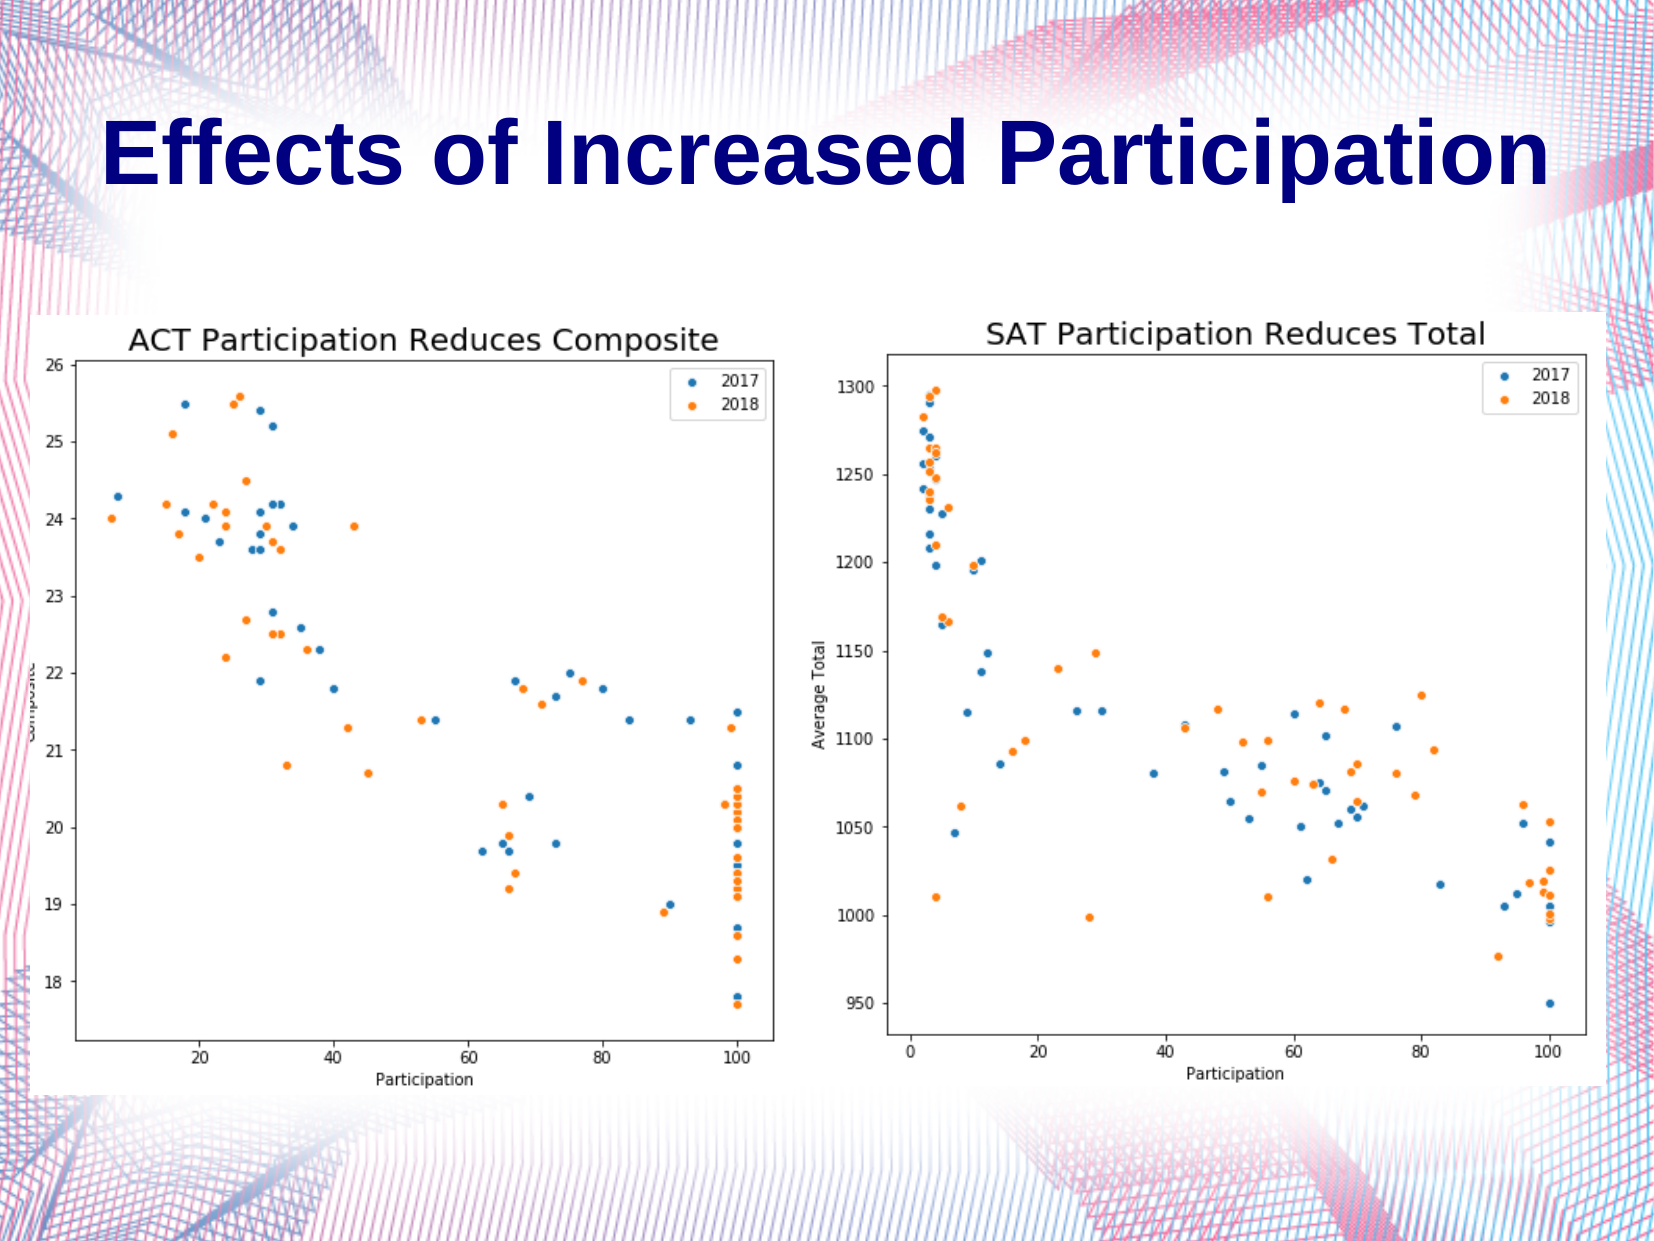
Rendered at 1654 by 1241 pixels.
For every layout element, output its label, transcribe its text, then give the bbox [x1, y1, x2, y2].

title Effects of Increased Participation [82, 49, 1571, 257]
picture [0, 0, 1654, 1241]
